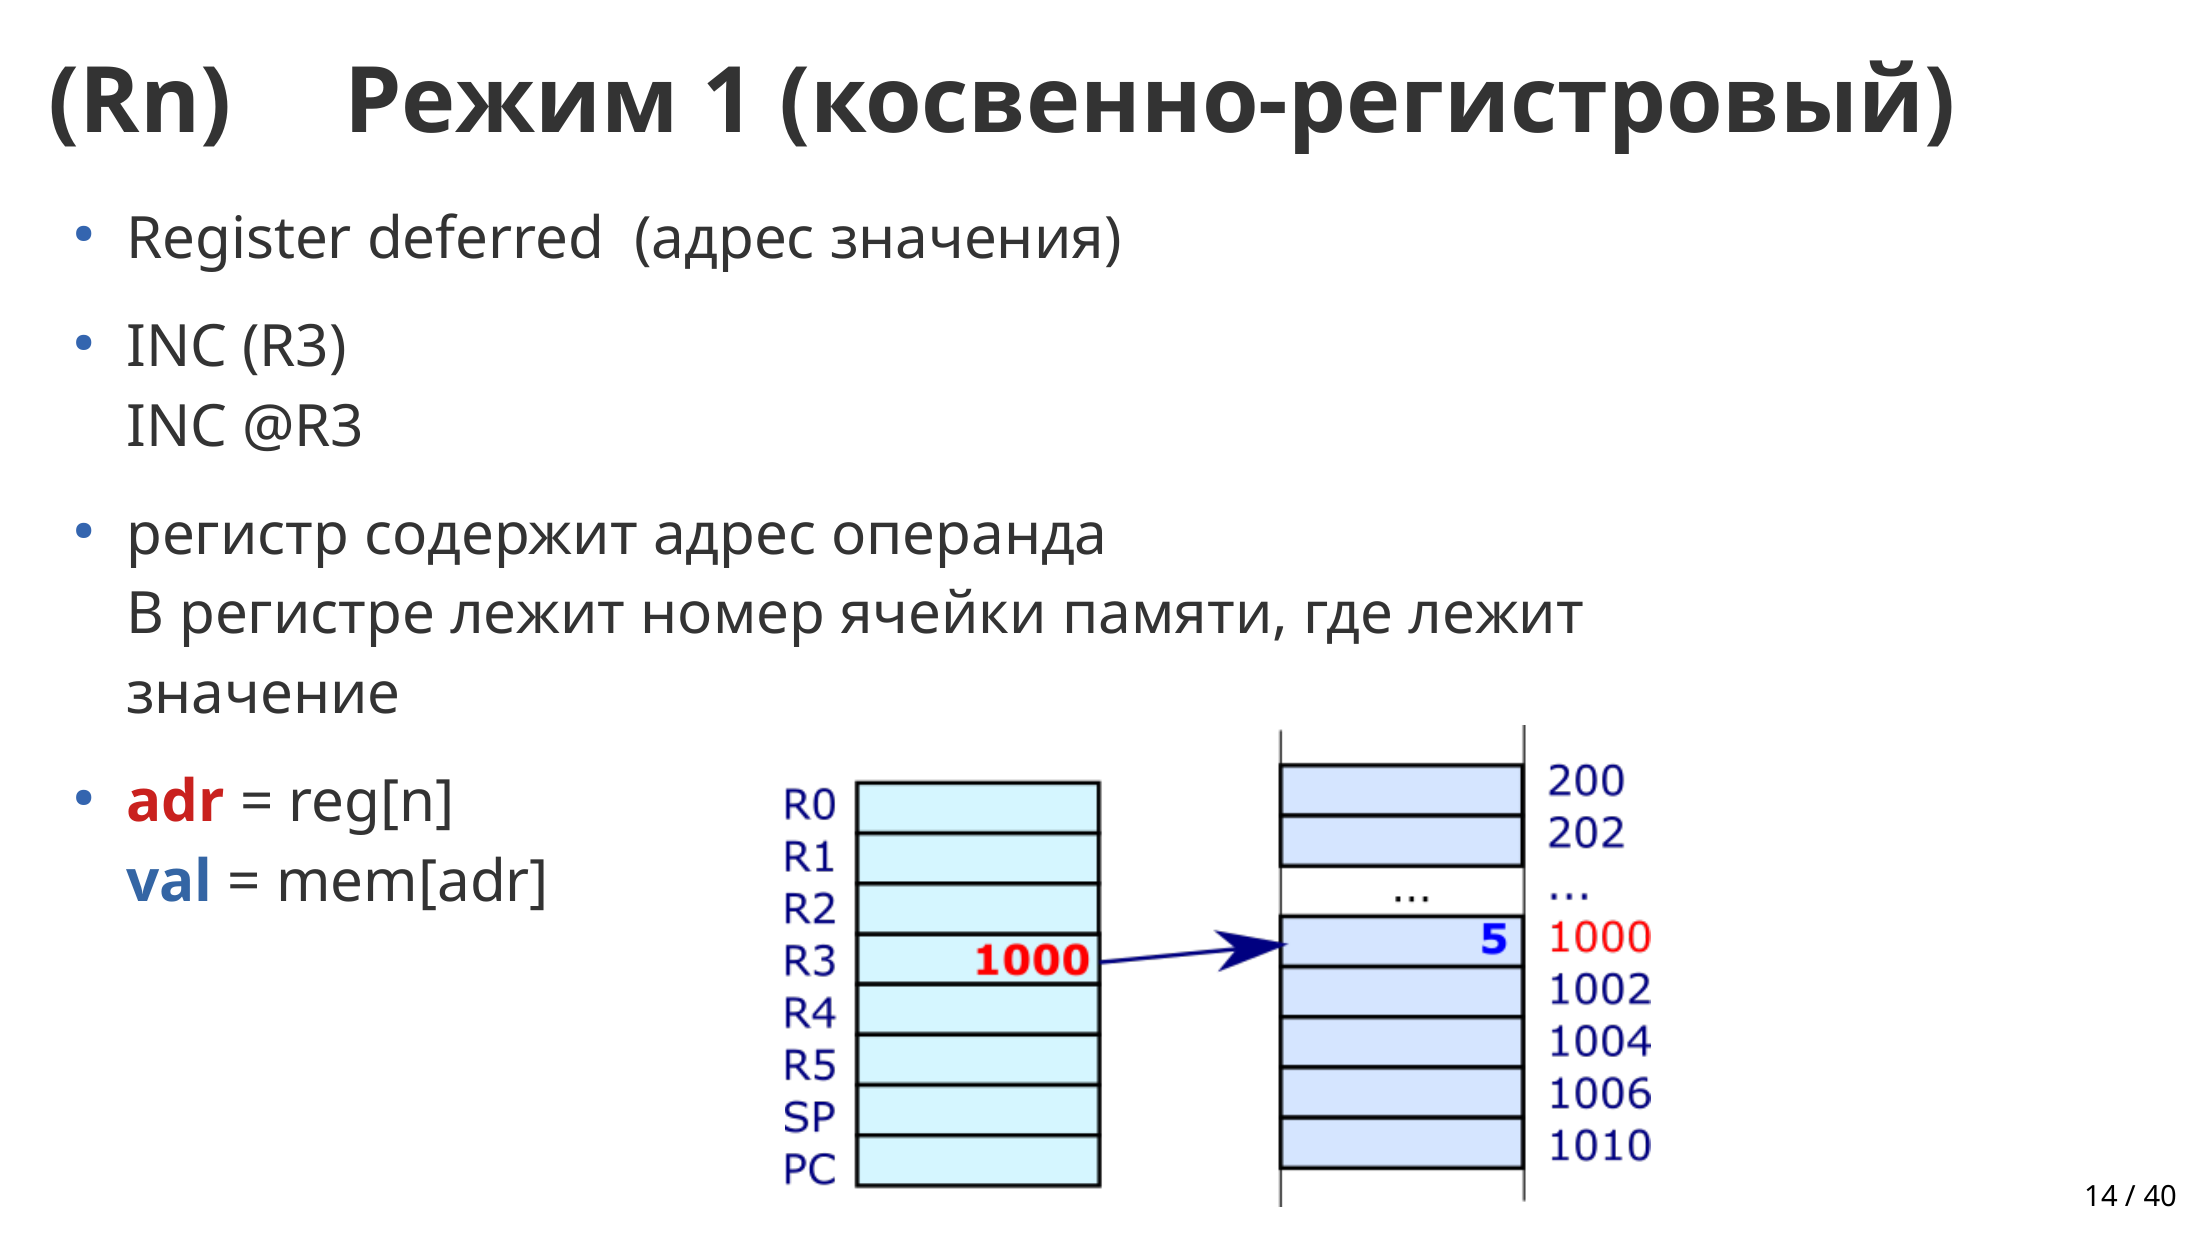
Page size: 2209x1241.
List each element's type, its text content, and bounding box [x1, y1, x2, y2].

picture [785, 725, 1651, 1207]
list Register deferred (адрес значения) INC (R3) INC @R3 регистр содержит адрес операнда В регистре лежит номер ячейки памяти, где лежит значение adr = reg[n] val = mem[adr] [55, 195, 1690, 1177]
title (Rn) Режим 1 (косвенно-регистровый) [48, 34, 2174, 160]
